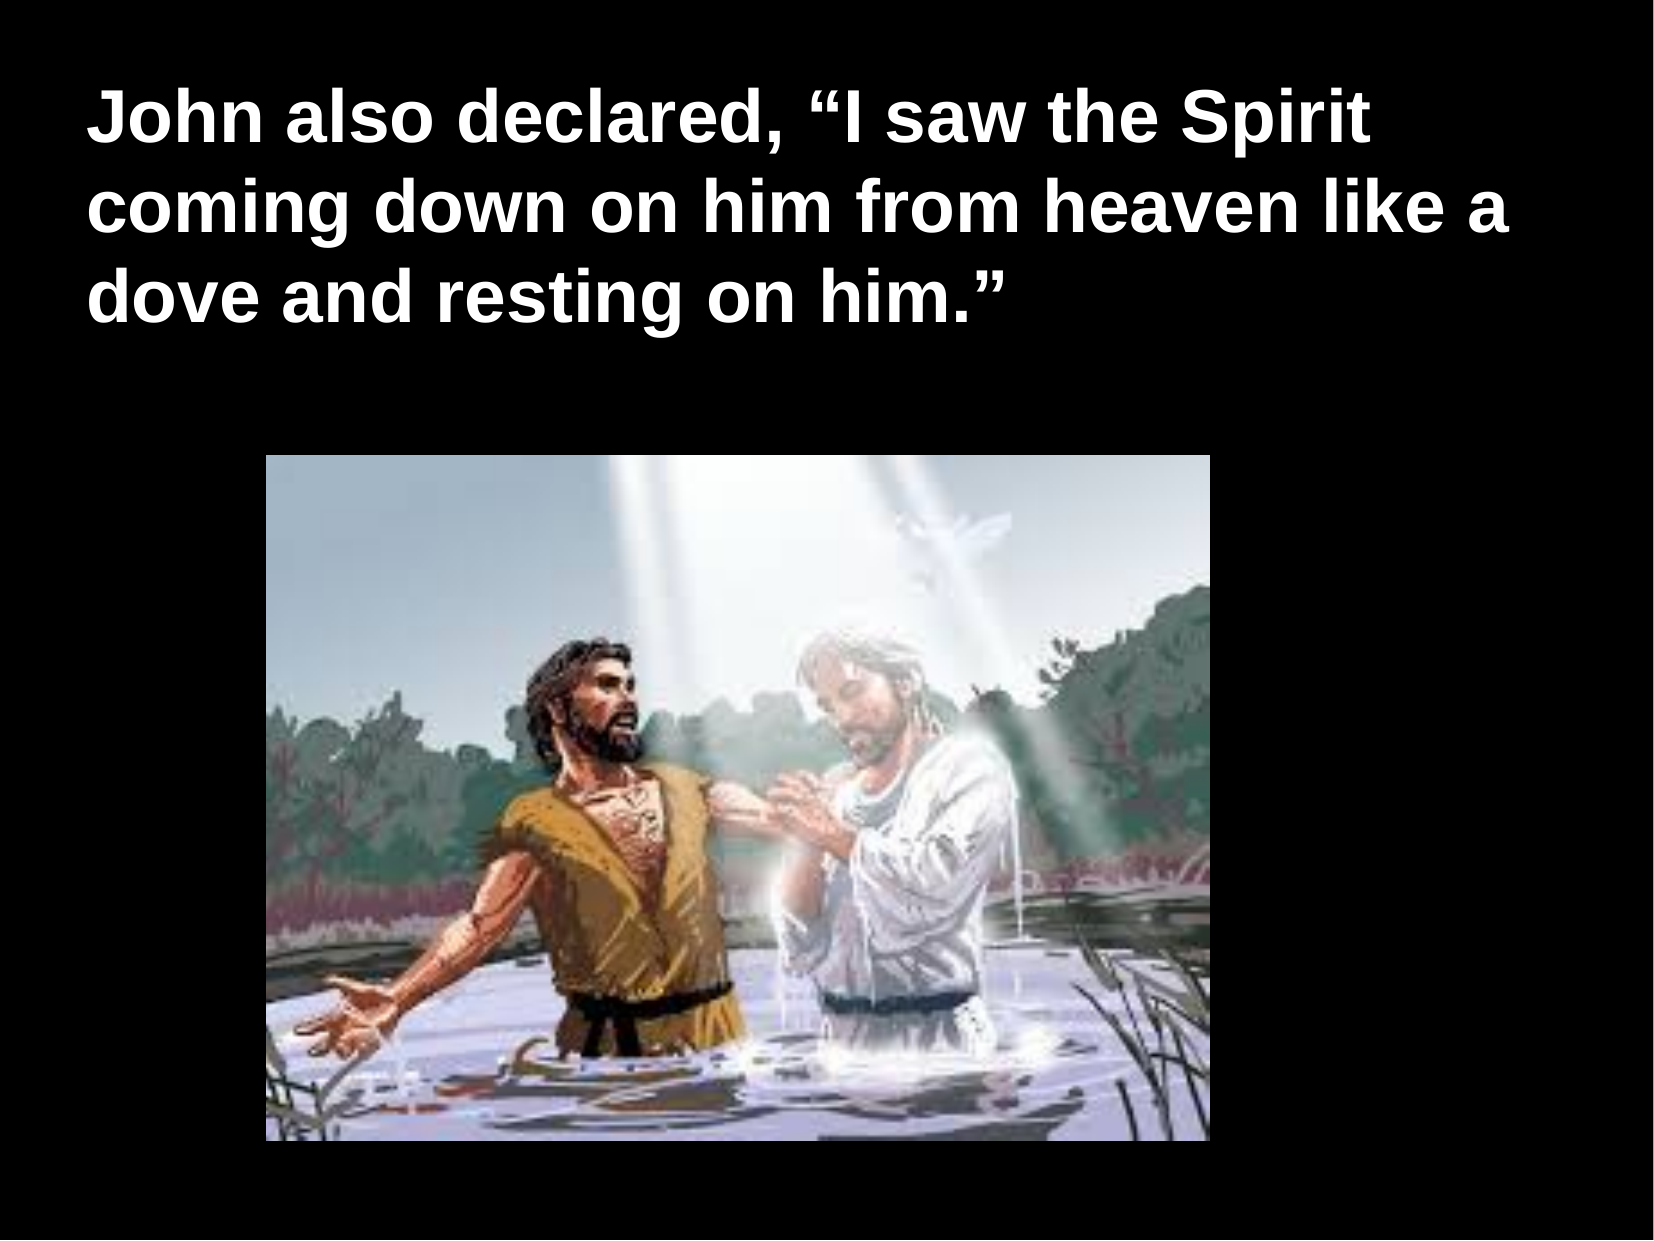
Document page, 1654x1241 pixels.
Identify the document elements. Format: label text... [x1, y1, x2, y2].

picture [266, 455, 1210, 1141]
text_box John also declared, “I saw the Spirit coming down on him from heaven like a dove and resting on him.” [71, 60, 1543, 346]
